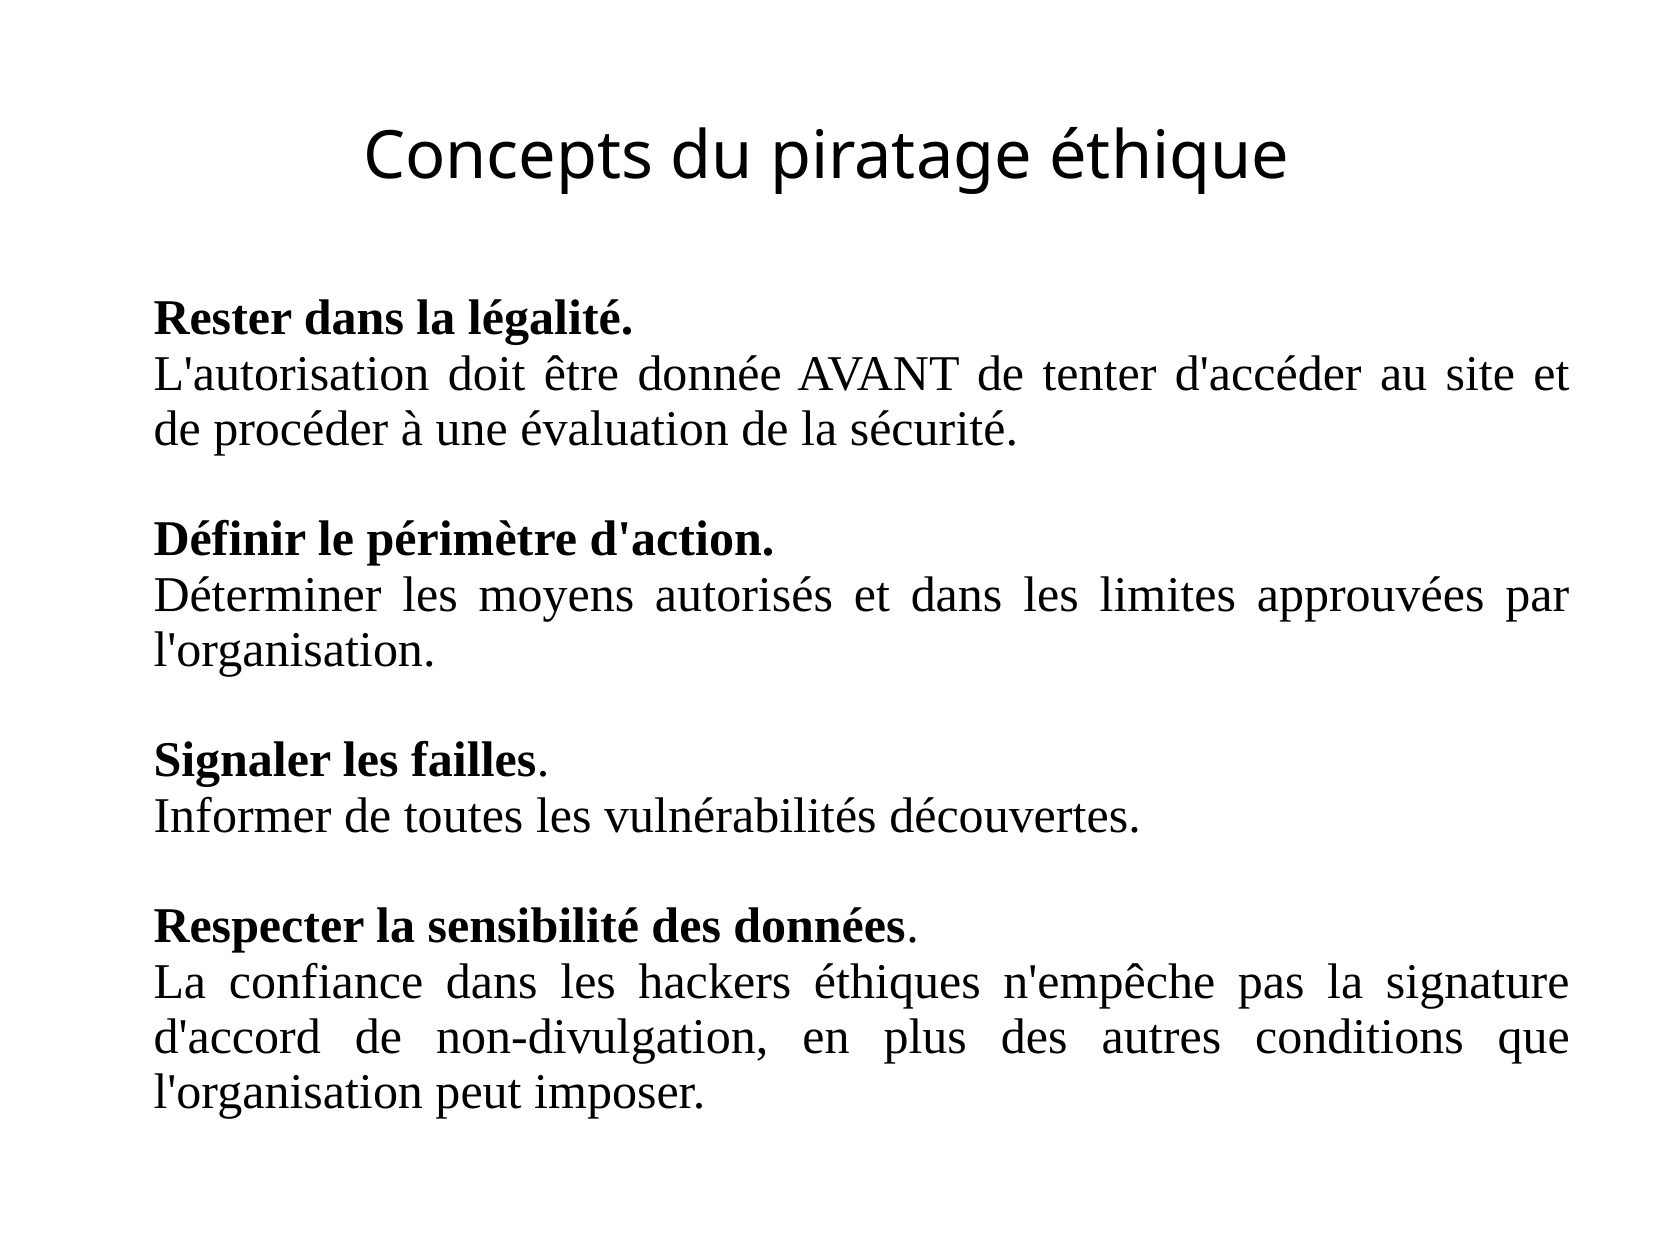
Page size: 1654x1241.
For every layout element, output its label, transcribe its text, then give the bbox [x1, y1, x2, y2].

list Rester dans la légalité. L'autorisation doit être donnée AVANT de tenter d'accéder au site et de procéder à une évaluation de la sécurité. Définir le périmètre d'action. Déterminer les moyens autorisés et dans les limites approuvées par l'organisation. Signaler les failles. Informer de toutes les vulnérabilités découvertes. Respecter la sensibilité des données. La confiance dans les hackers éthiques n'empêche pas la signature d'accord de non-divulgation, en plus des autres conditions que l'organisation peut imposer. [82, 290, 1571, 1211]
title Concepts du piratage éthique [82, 49, 1571, 257]
